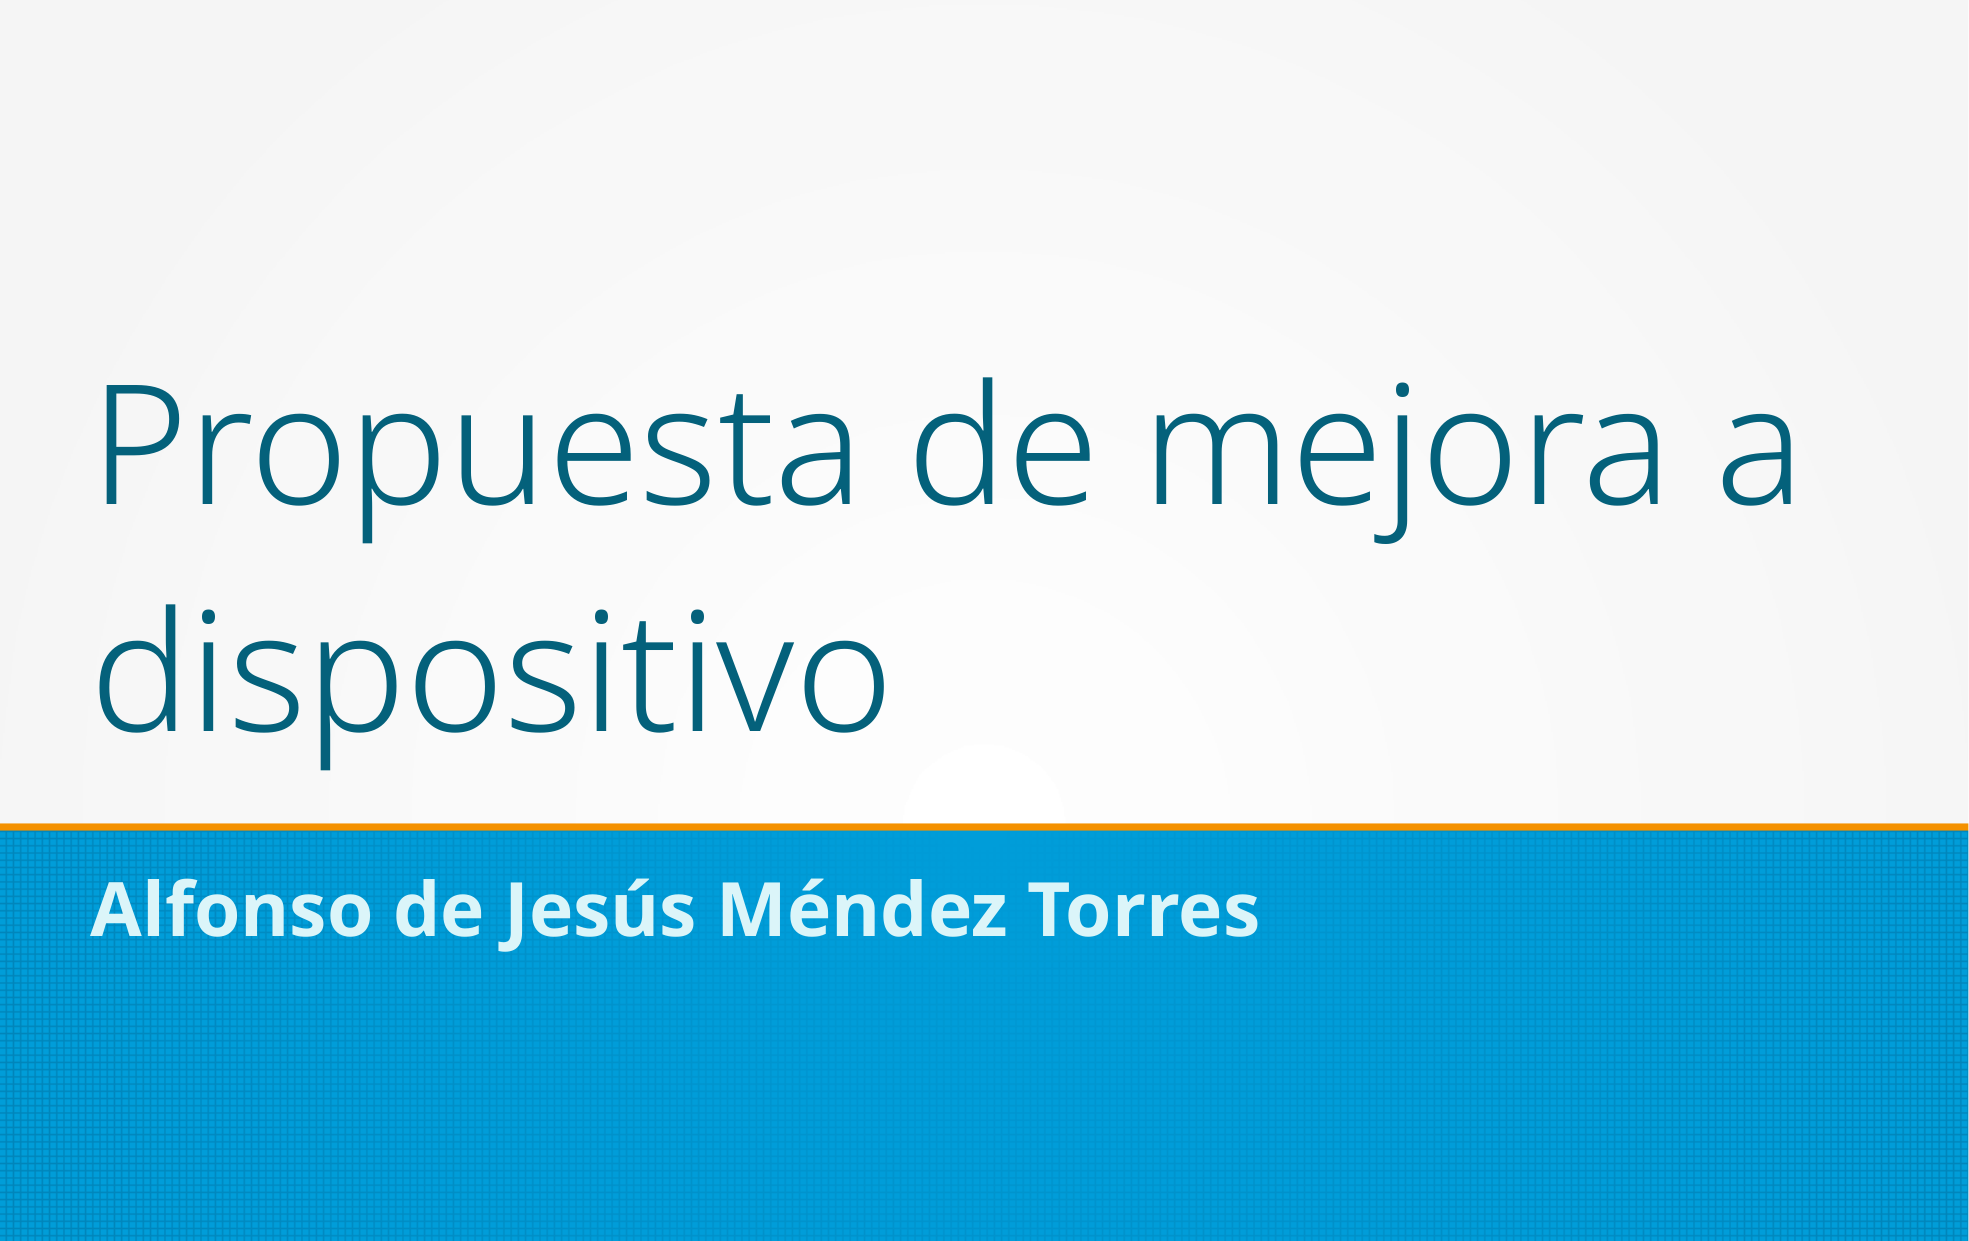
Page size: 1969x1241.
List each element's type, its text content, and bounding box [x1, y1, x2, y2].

subtitle Alfonso de Jesús Méndez Torres [90, 855, 1861, 1111]
title Propuesta de mejora a dispositivo [90, 49, 1862, 781]
picture [0, 0, 1969, 830]
